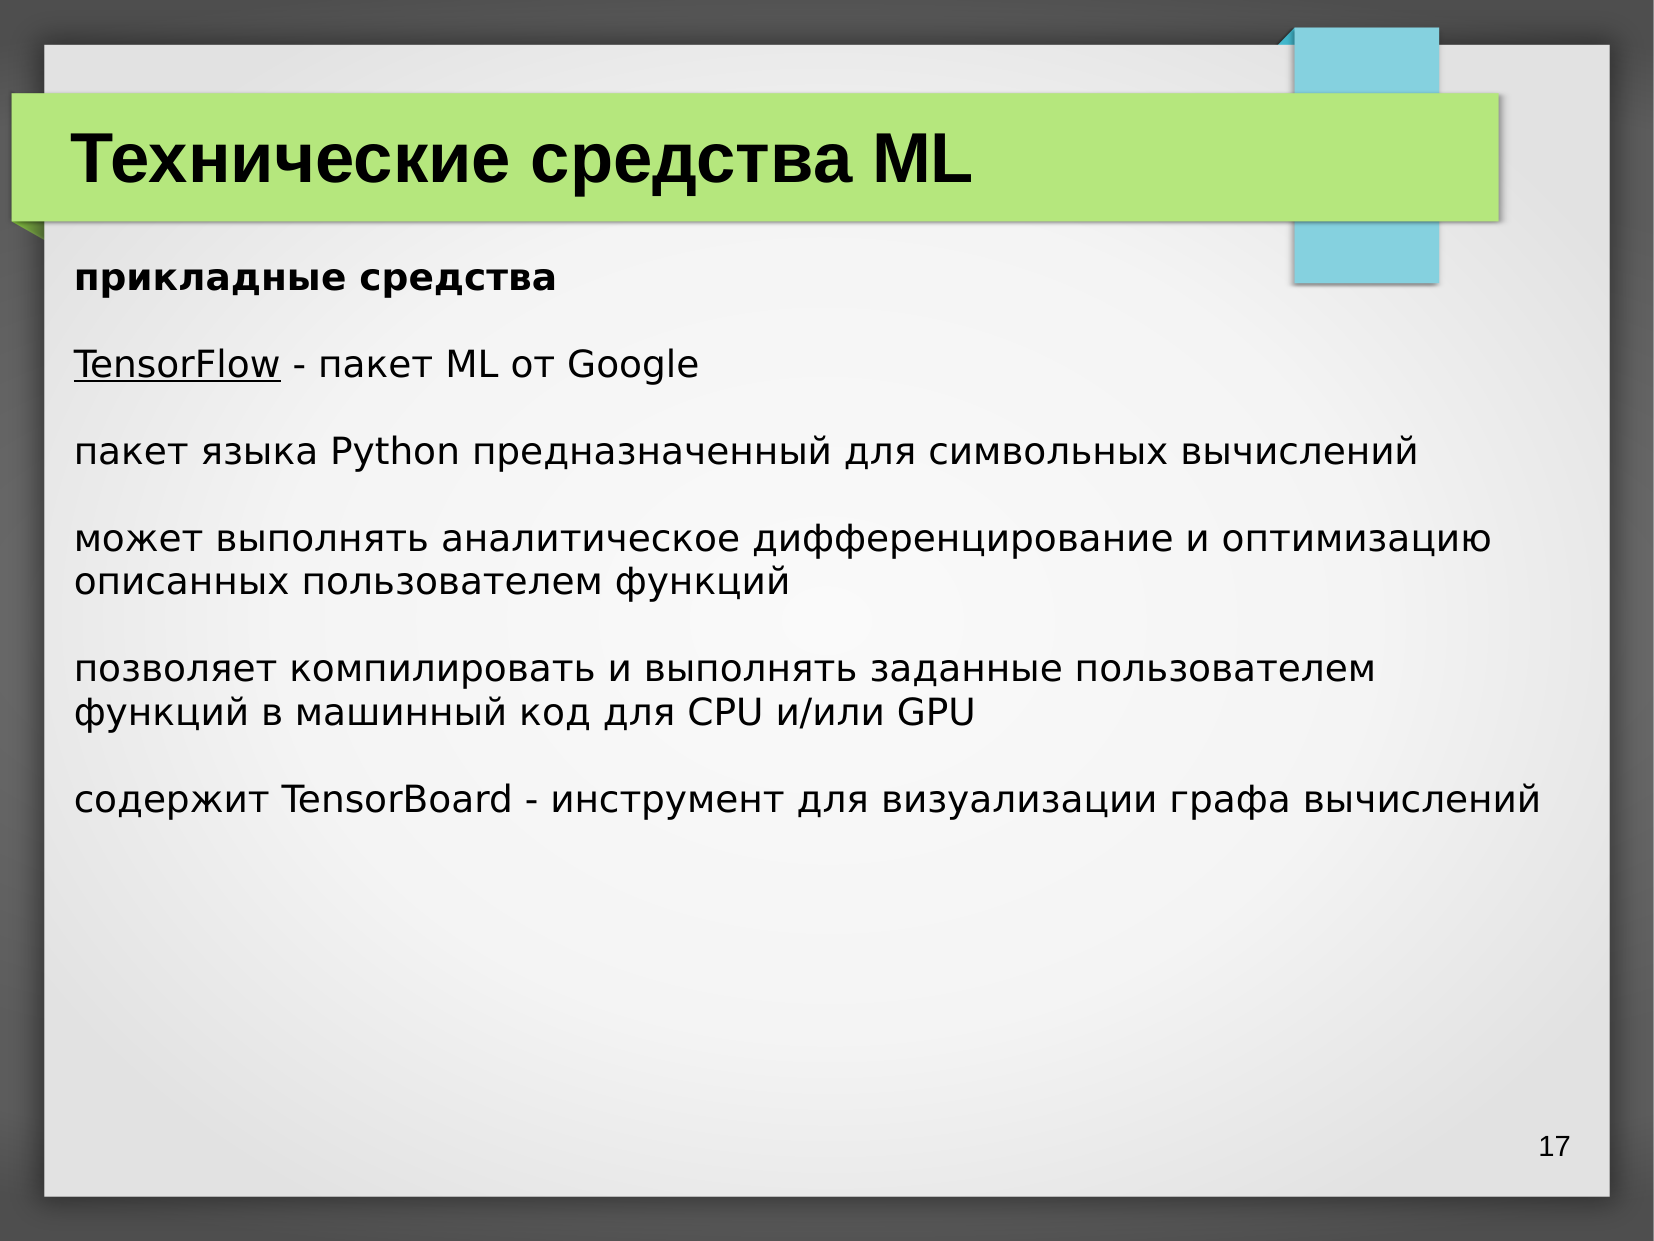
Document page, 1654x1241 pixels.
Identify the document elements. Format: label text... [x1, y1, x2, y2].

title Технические средства ML [70, 118, 1205, 199]
text_box прикладные средства TensorFlow - пакет ML от Google пакет языка Python предназначенный для символьных вычислений может выполнять аналитическое дифференцирование и оптимизацию описанных пользователем функций позволяет компилировать и выполнять заданные пользователем функций в машинный код для CPU и/или GPU содержит TensorBoard - инструмент для визуализации графа вычислений [59, 248, 1571, 969]
picture [0, 0, 1654, 1241]
